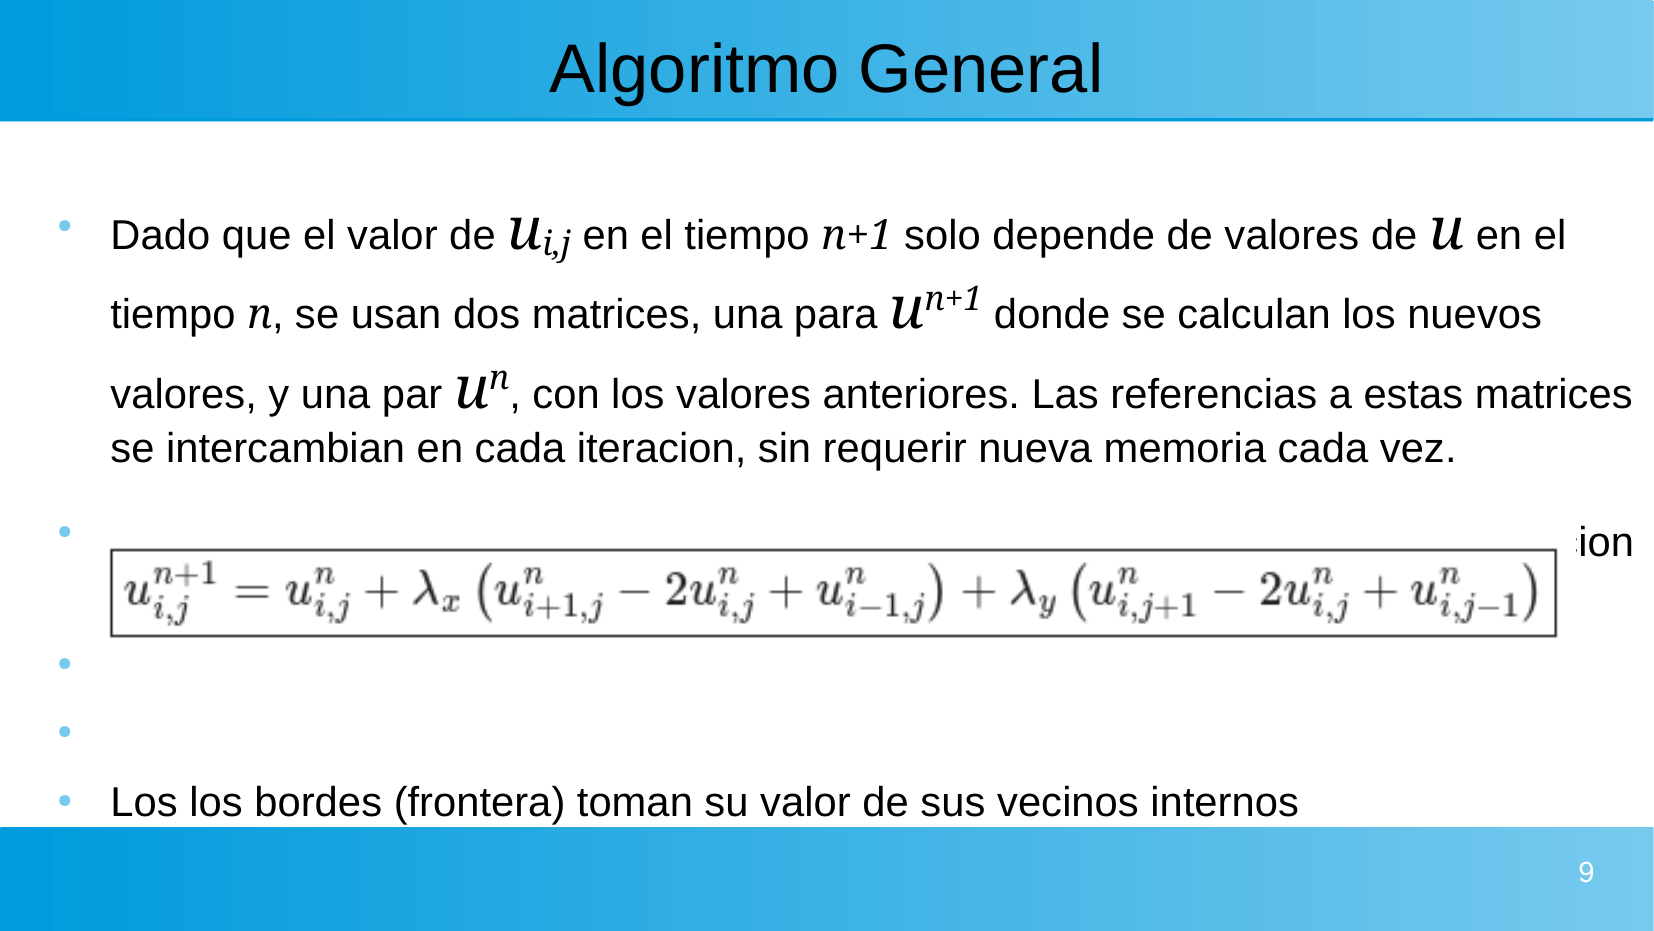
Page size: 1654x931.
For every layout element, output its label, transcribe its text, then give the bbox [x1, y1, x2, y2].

title Algoritmo General [59, 29, 1595, 108]
picture [74, 524, 1576, 676]
list Dado que el valor de ui,j en el tiempo n+1 solo depende de valores de u en el tiempo n, se usan dos matrices, una para un+1 donde se calculan los nuevos valores, y una par un, con los valores anteriores. Las referencias a estas matrices se intercambian en cada iteracion, sin requerir nueva memoria cada vez. La funcion update calcula los nuevos valores internos de de u segun la ecuacion dada: Los los bordes (frontera) toman su valor de sus vecinos internos [39, 187, 1651, 779]
